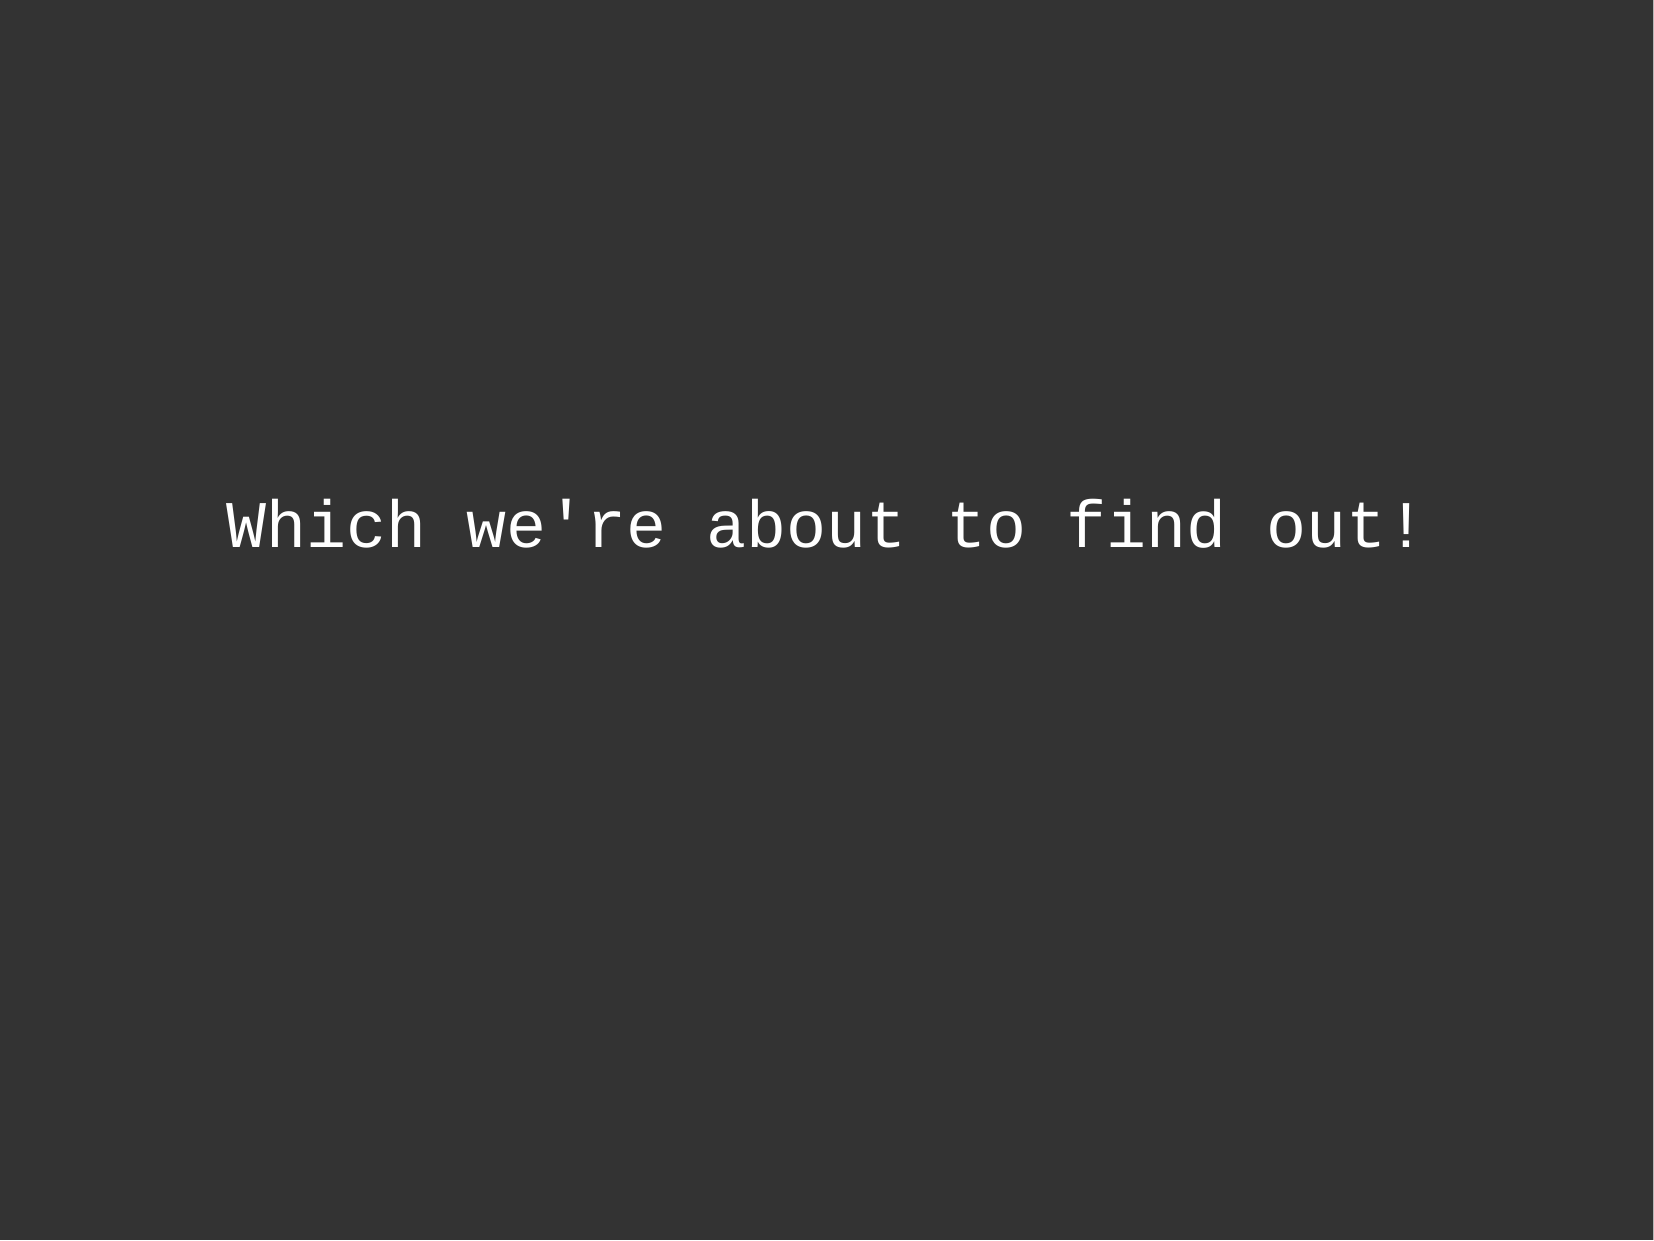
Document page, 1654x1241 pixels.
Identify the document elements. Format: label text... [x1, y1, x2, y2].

subtitle Which we're about to find out! [82, 49, 1571, 1010]
